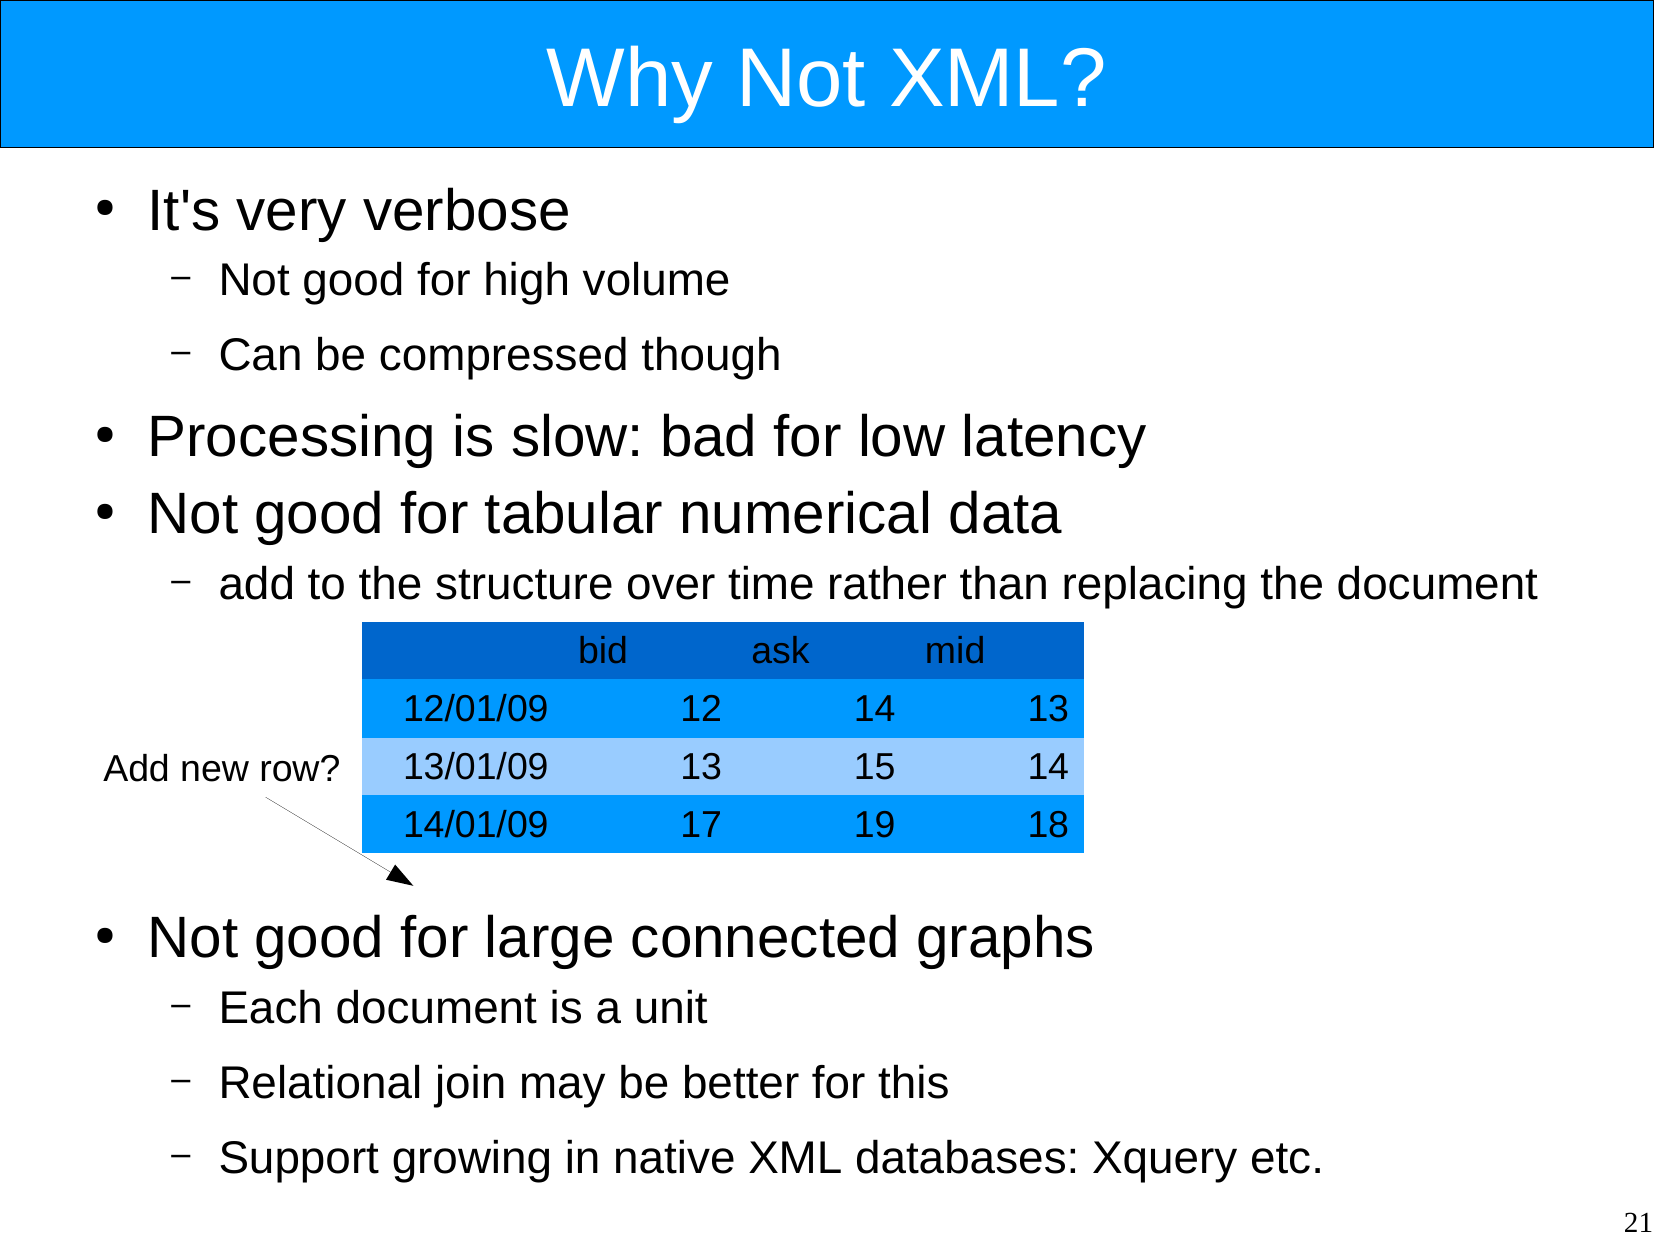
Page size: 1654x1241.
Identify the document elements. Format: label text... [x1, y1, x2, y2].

table_cell 14 [910, 738, 1084, 795]
text_box Add new row? [88, 740, 354, 798]
table_cell 14 [737, 679, 910, 738]
table_cell 15 [737, 738, 910, 795]
table_cell 14/01/09 [362, 795, 563, 853]
table_cell 17 [563, 795, 737, 853]
table_cell 19 [737, 795, 910, 853]
table_header mid [910, 622, 1084, 679]
table_header ask [737, 622, 910, 679]
table_header bid [563, 622, 737, 679]
table_cell 12/01/09 [362, 679, 563, 738]
table_header [362, 622, 563, 679]
table_cell 18 [910, 795, 1084, 853]
title Why Not XML? [82, 21, 1571, 135]
table_cell 13 [910, 679, 1084, 738]
list It's very verbose Not good for high volume Can be compressed though Processing is slow: bad for low latency Not good for tabular numerical data add to the structure over time rather than replacing the document Not good for large connected graphs Each document is a unit Relational join may be better for this Support growing in native XML databases: Xquery etc. [76, 177, 1565, 1196]
table_cell 13 [563, 738, 737, 795]
table_cell 12 [563, 679, 737, 738]
table_cell 13/01/09 [362, 738, 563, 795]
